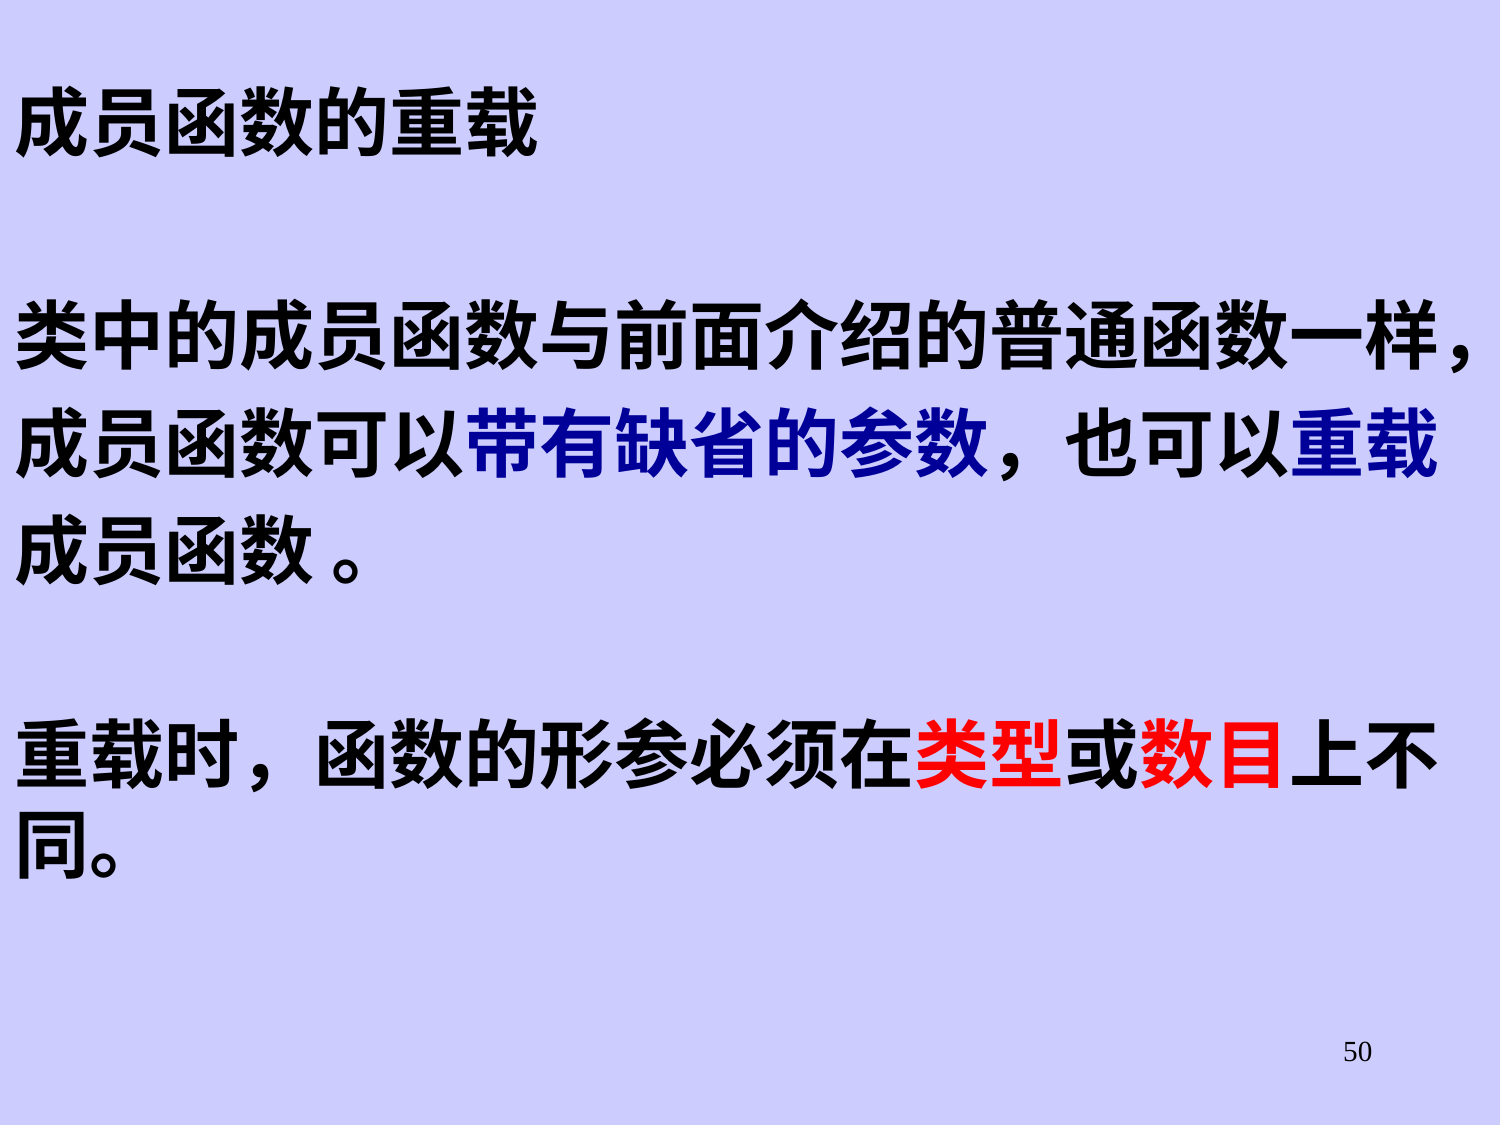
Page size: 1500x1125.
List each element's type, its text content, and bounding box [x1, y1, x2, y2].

text_box <编号> [1074, 1025, 1388, 1101]
text_box 类中的成员函数与前面介绍的普通函数一样，成员函数可以带有缺省的参数，也可以重载成员函数 。 [0, 262, 1463, 602]
text_box 重载时，函数的形参必须在类型或数目上不同。 [0, 699, 1476, 896]
text_box 成员函数的重载 [0, 49, 901, 174]
